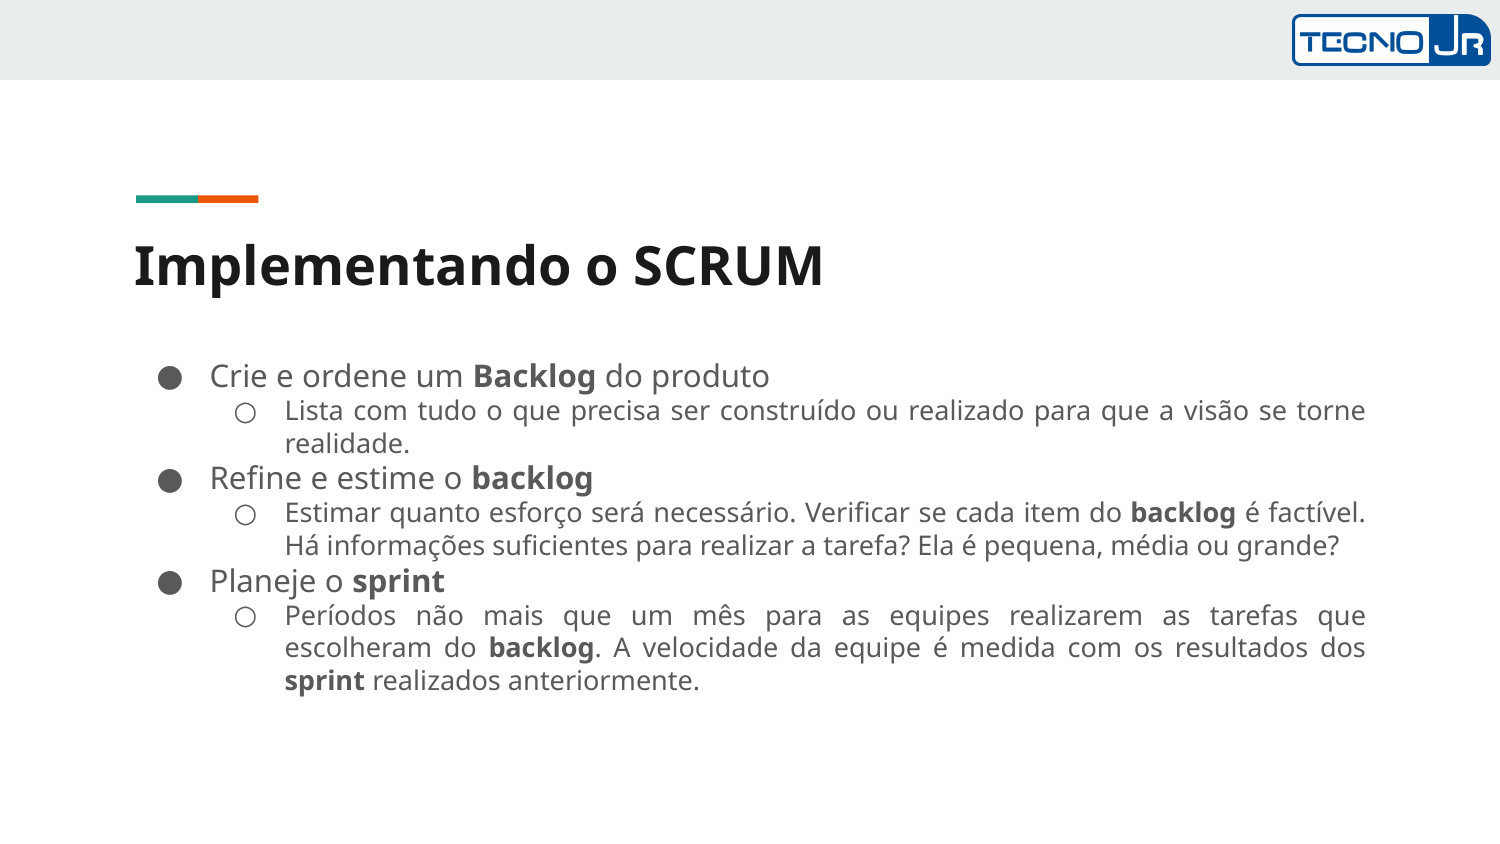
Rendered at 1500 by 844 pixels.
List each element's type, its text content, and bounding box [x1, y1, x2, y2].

picture [1292, 14, 1491, 66]
title Implementando o SCRUM [119, 216, 1381, 305]
list Crie e ordene um Backlog do produto Lista com tudo o que precisa ser construído ou realizado para que a visão se torne realidade. Refine e estime o backlog Estimar quanto esforço será necessário. Verificar se cada item do backlog é factível. Há informações suficientes para realizar a tarefa? Ela é pequena, média ou grande? Planeje o sprint Períodos não mais que um mês para as equipes realizarem as tarefas que escolheram do backlog. A velocidade da equipe é medida com os resultados dos sprint realizados anteriormente. [119, 341, 1381, 712]
